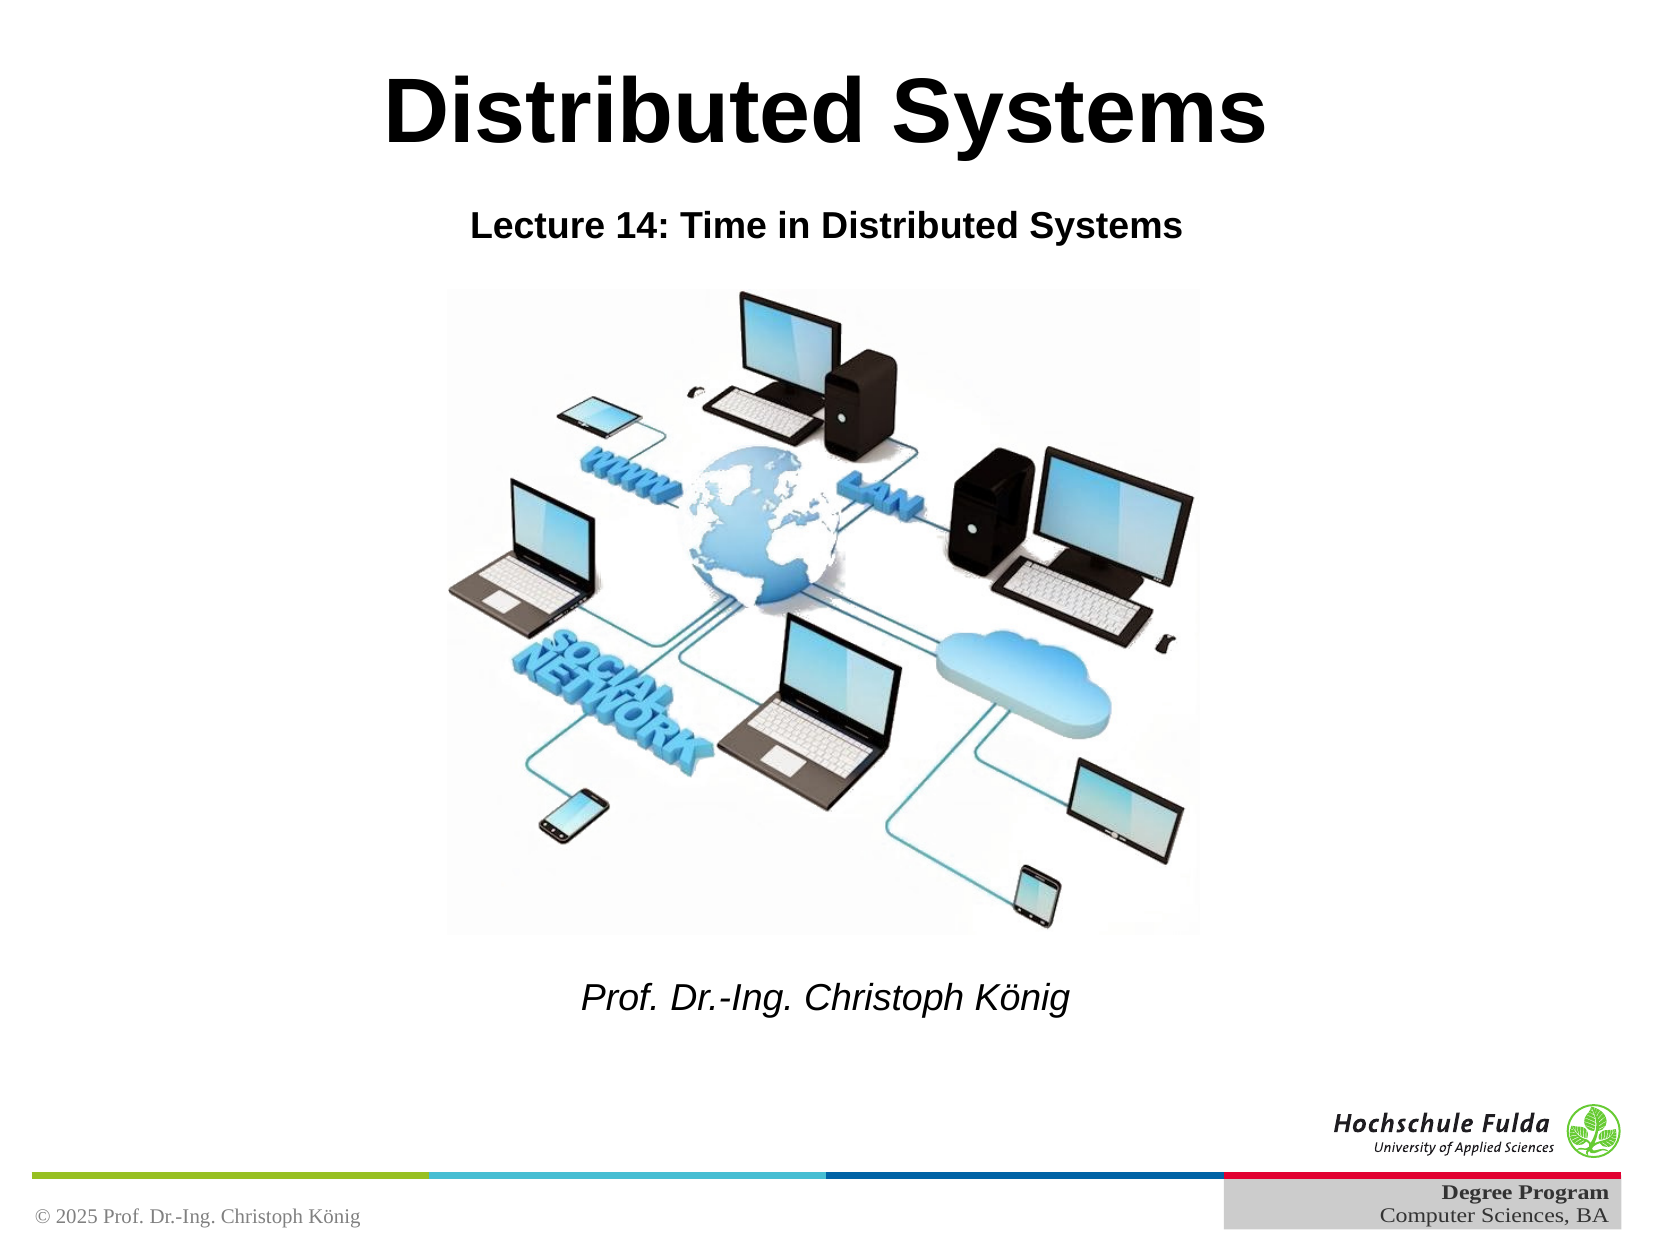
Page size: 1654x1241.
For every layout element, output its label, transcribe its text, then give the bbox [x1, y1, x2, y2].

title Distributed Systems Lecture 14: Time in Distributed Systems [82, 49, 1571, 257]
text_box Prof. Dr.-Ing. Christoph König [62, 975, 1589, 1019]
picture [447, 289, 1200, 935]
